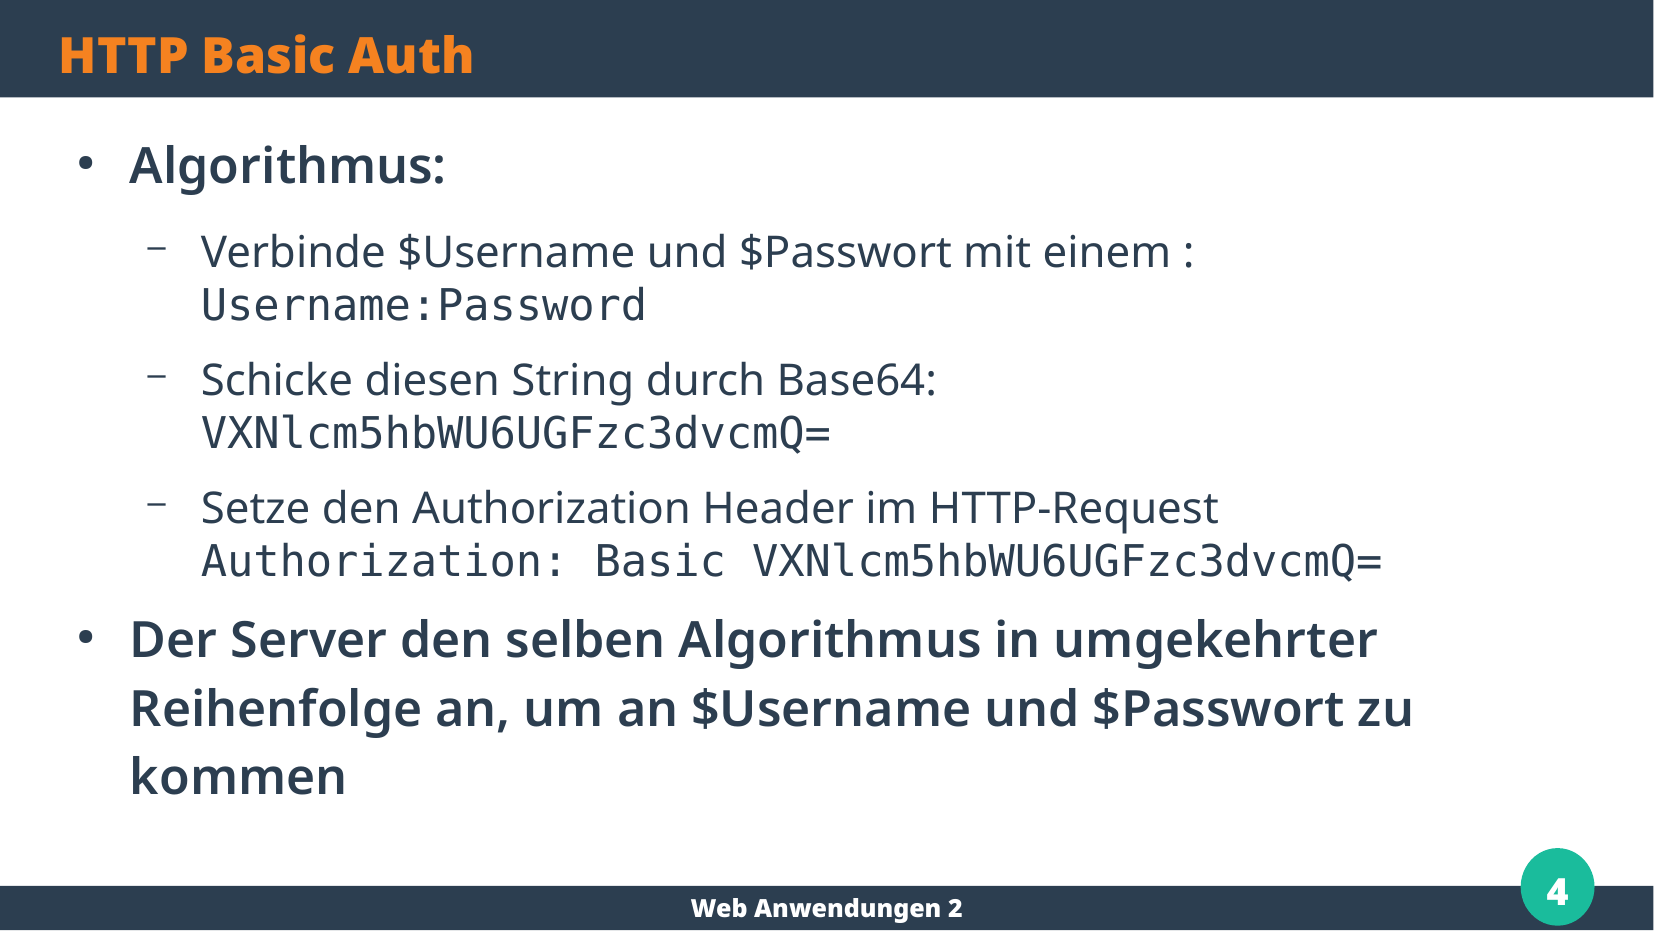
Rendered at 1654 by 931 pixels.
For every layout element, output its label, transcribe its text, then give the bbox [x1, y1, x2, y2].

list Algorithmus: Verbinde $Username und $Passwort mit einem : Username:Password Schicke diesen String durch Base64: VXNlcm5hbWU6UGFzc3dvcmQ= Setze den Authorization Header im HTTP-Request Authorization: Basic VXNlcm5hbWU6UGFzc3dvcmQ= Der Server den selben Algorithmus in umgekehrter Reihenfolge an, um an $Username und $Passwort zu kommen [59, 129, 1595, 864]
title HTTP Basic Auth [59, 8, 1595, 89]
